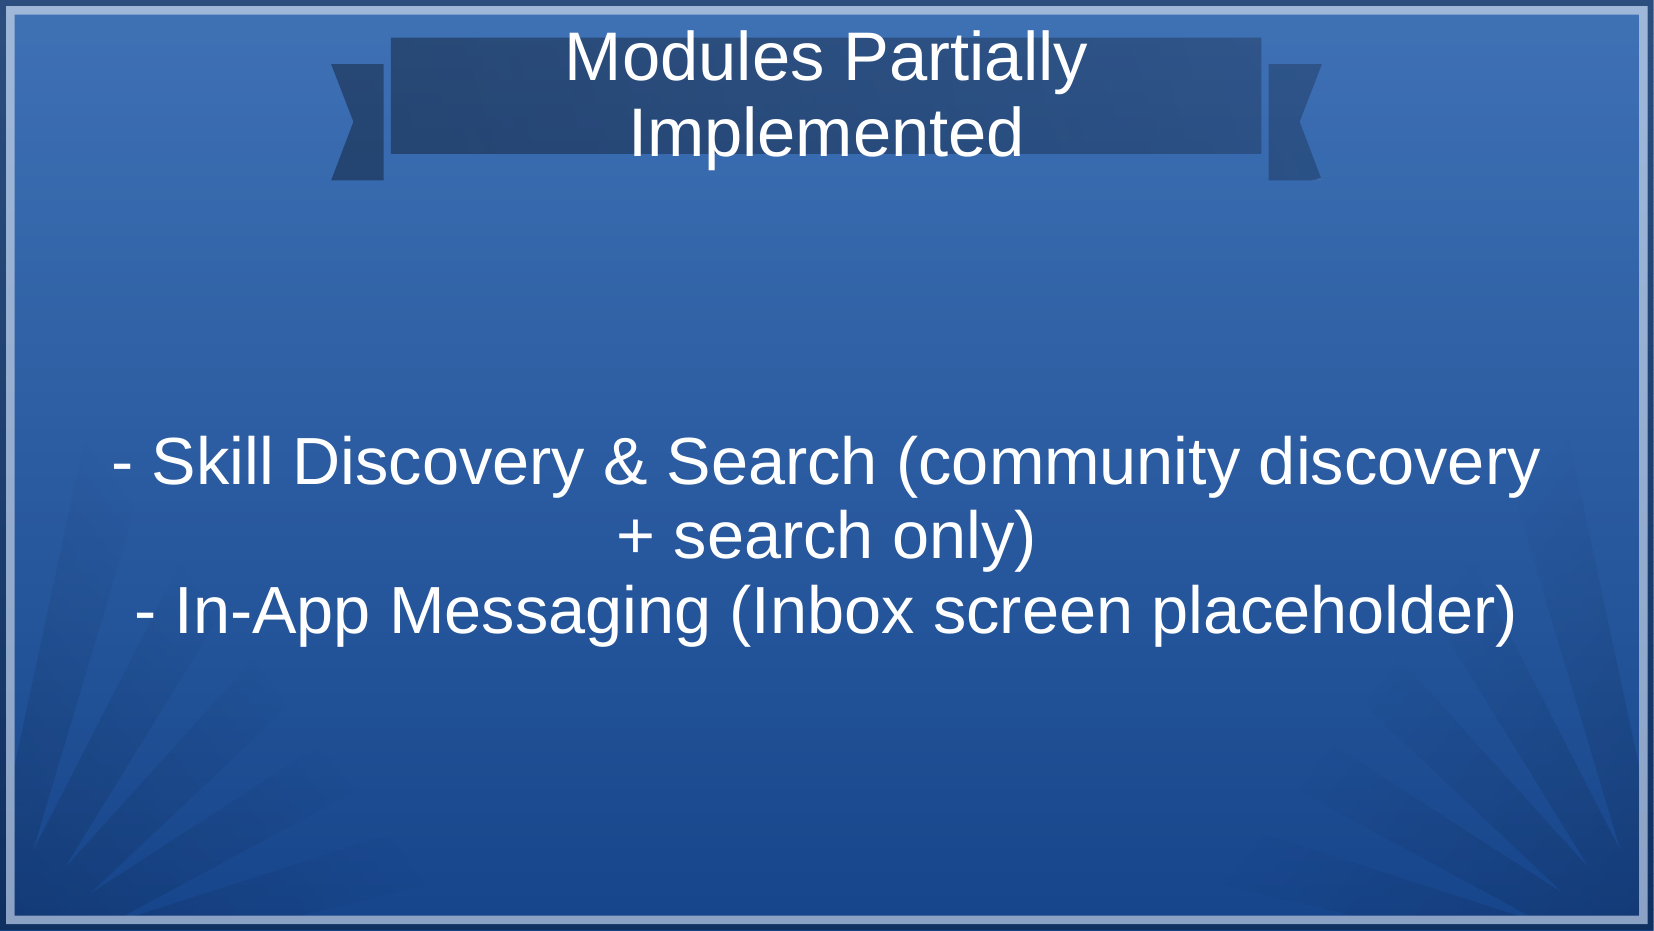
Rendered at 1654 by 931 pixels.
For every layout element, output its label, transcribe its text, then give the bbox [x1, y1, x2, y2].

subtitle - Skill Discovery & Search (community discovery + search only) - In-App Messaging (Inbox screen placeholder) [82, 224, 1571, 848]
title Modules Partially Implemented [389, 35, 1264, 154]
